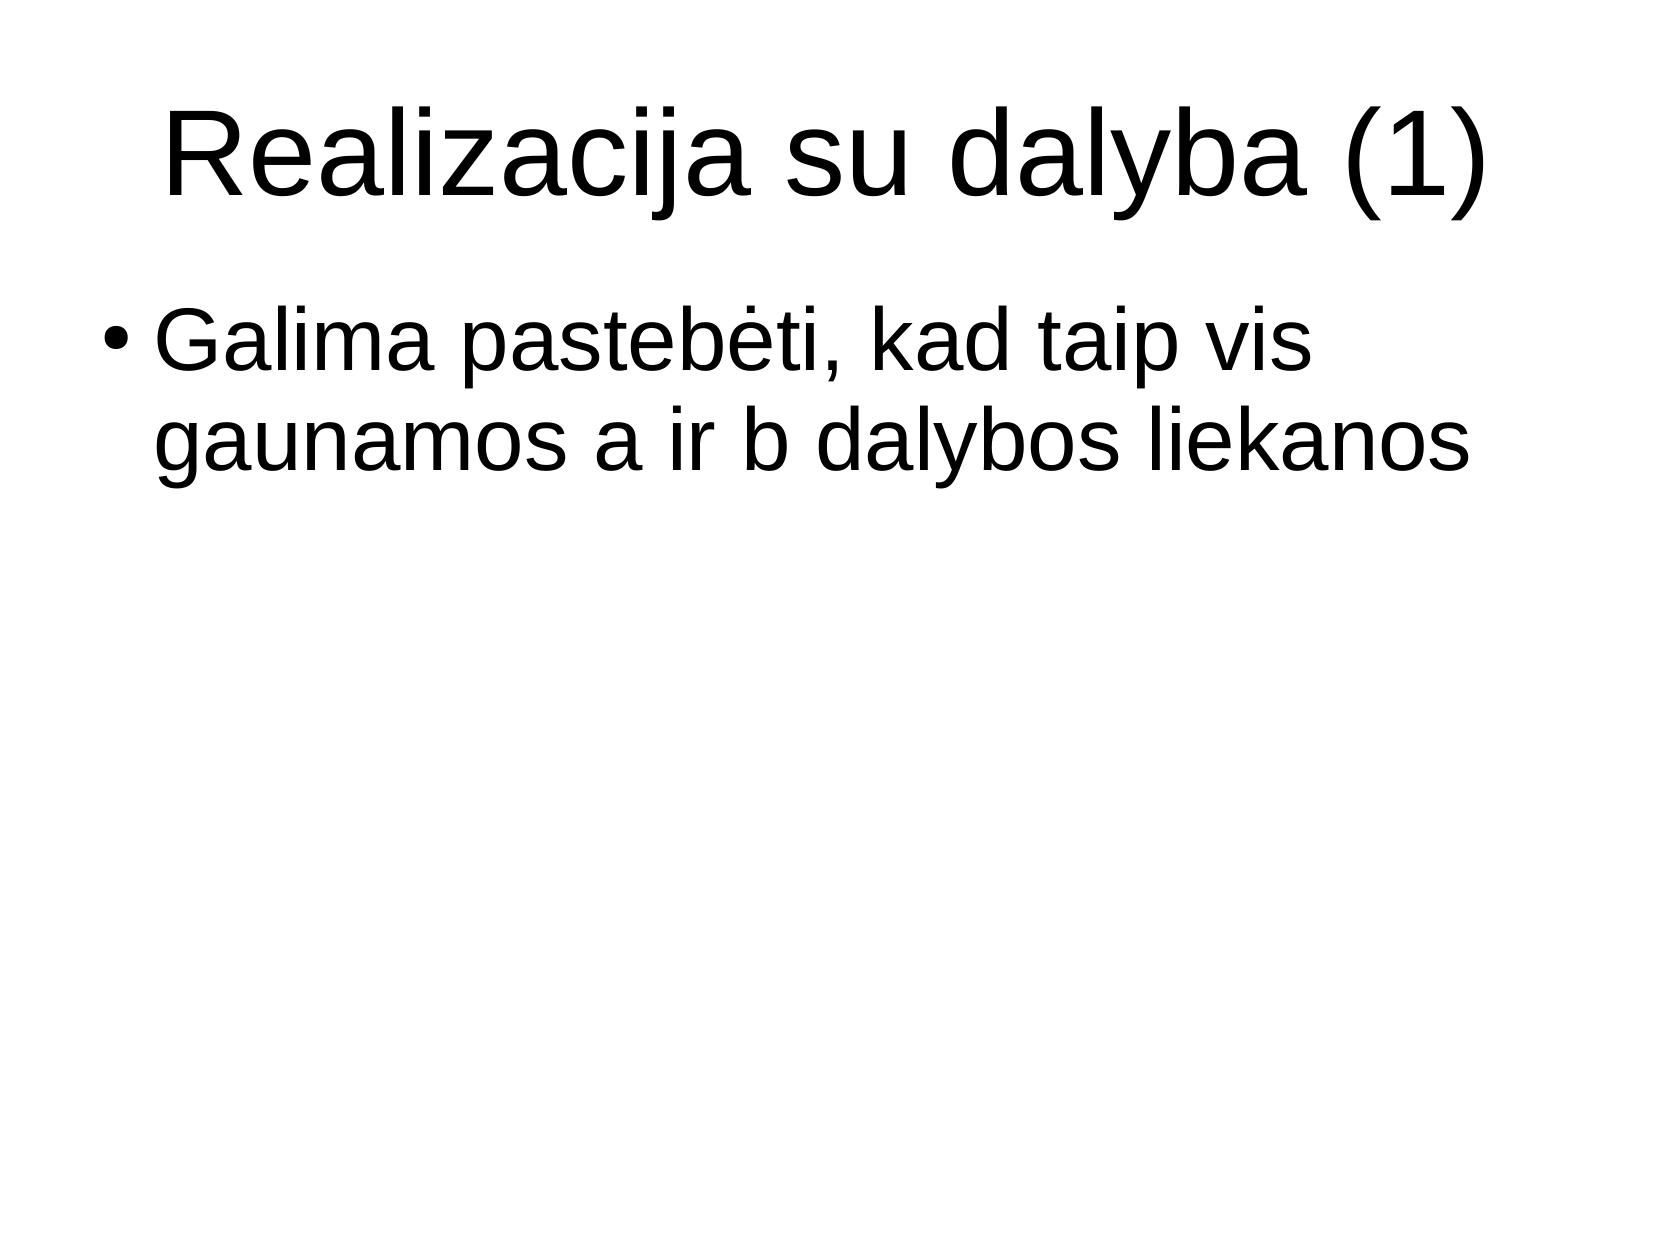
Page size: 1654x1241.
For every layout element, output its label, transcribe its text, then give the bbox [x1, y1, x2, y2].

list Galima pastebėti, kad taip vis gaunamos a ir b dalybos liekanos [82, 290, 1571, 1010]
title Realizacija su dalyba (1) [82, 49, 1571, 257]
